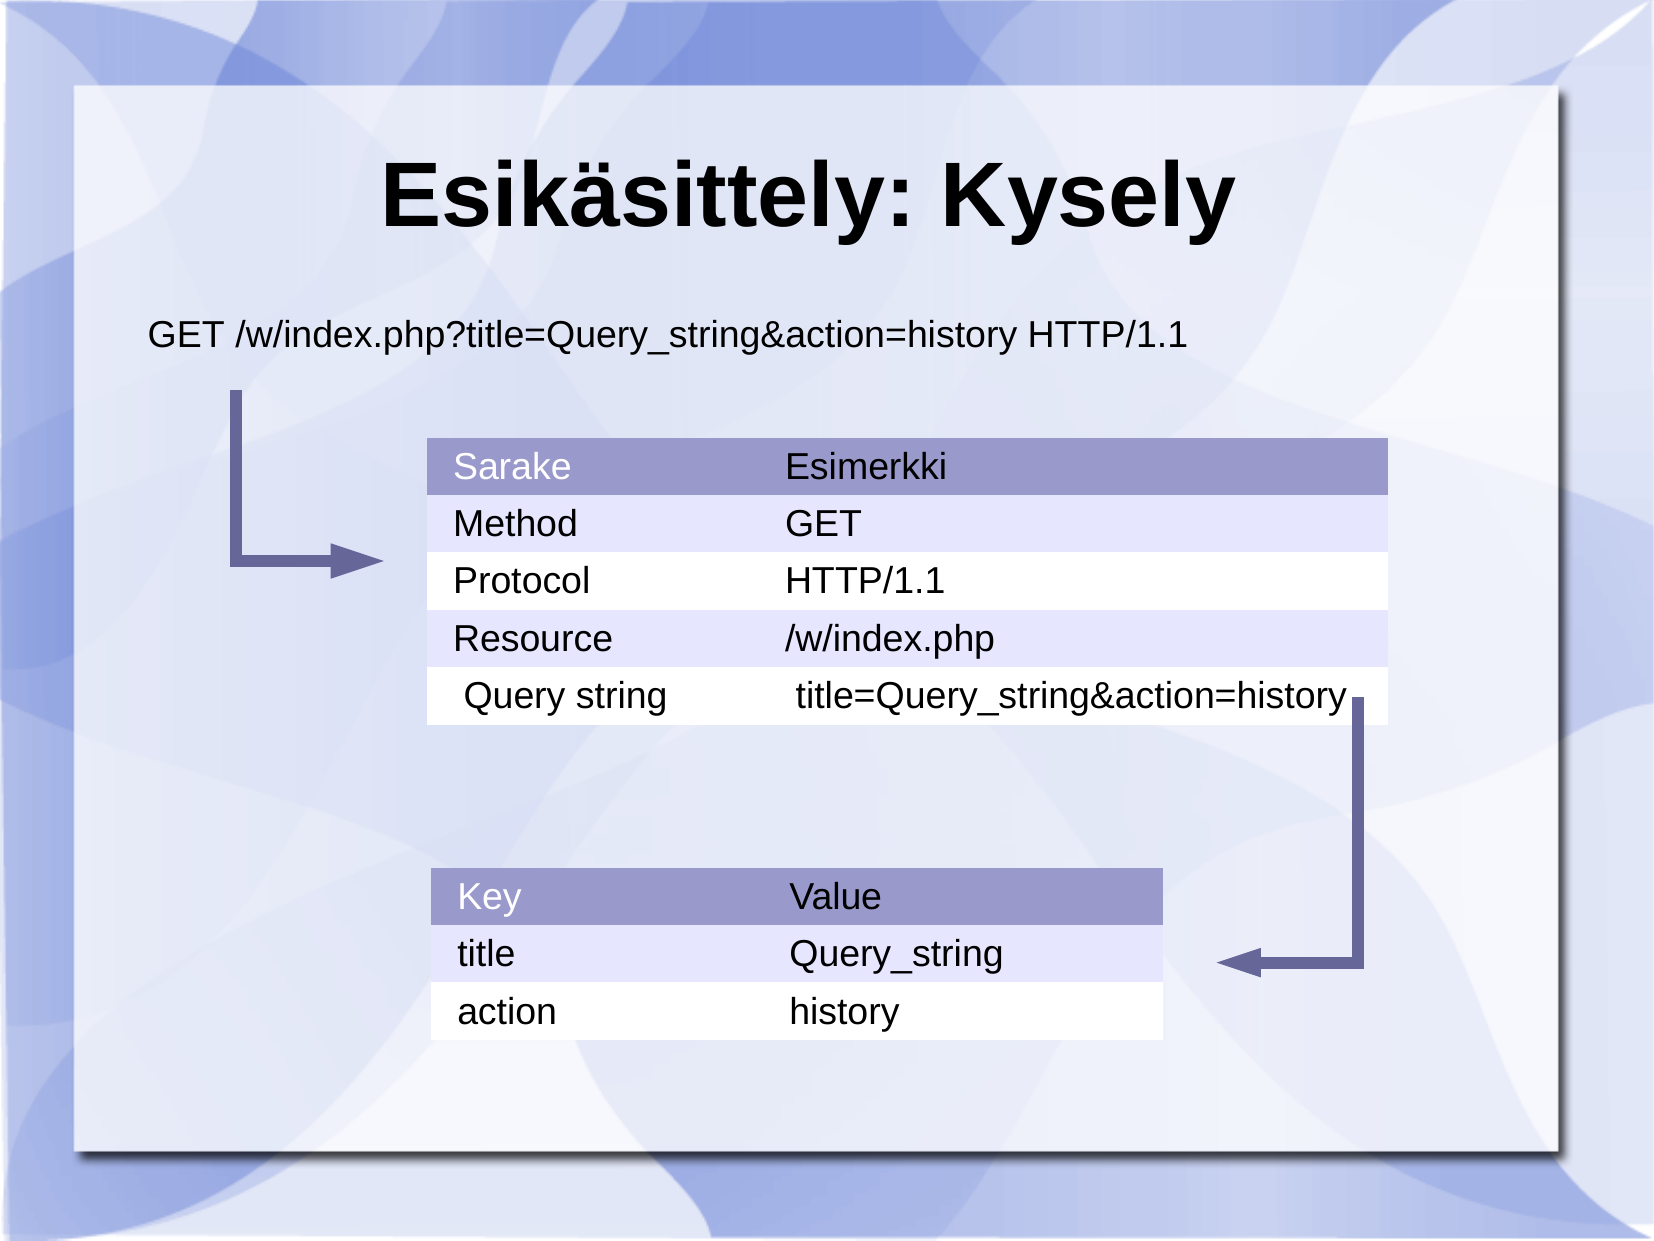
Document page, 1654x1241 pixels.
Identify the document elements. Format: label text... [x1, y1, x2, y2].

table_cell history [763, 982, 1163, 1040]
table_cell /w/index.php [758, 610, 1388, 667]
table_header Sarake [427, 438, 758, 495]
picture [0, 0, 1654, 1241]
text_box GET /w/index.php?title=Query_string&action=history HTTP/1.1 [147, 312, 1506, 356]
table_header Esimerkki [758, 438, 1388, 495]
table_cell title [431, 925, 763, 982]
table_cell Protocol [427, 552, 758, 610]
table_header Key [431, 868, 763, 925]
table_cell HTTP/1.1 [758, 552, 1388, 610]
title Esikäsittely: Kysely [82, 90, 1536, 298]
table_cell Query_string [763, 925, 1163, 982]
table_header Value [763, 868, 1163, 925]
table_cell action [431, 982, 763, 1040]
table_cell Method [427, 495, 758, 552]
table_cell Resource [427, 610, 758, 667]
table_cell title=Query_string&action=history [758, 667, 1388, 725]
table_cell Query string [427, 667, 758, 725]
table_cell GET [758, 495, 1388, 552]
